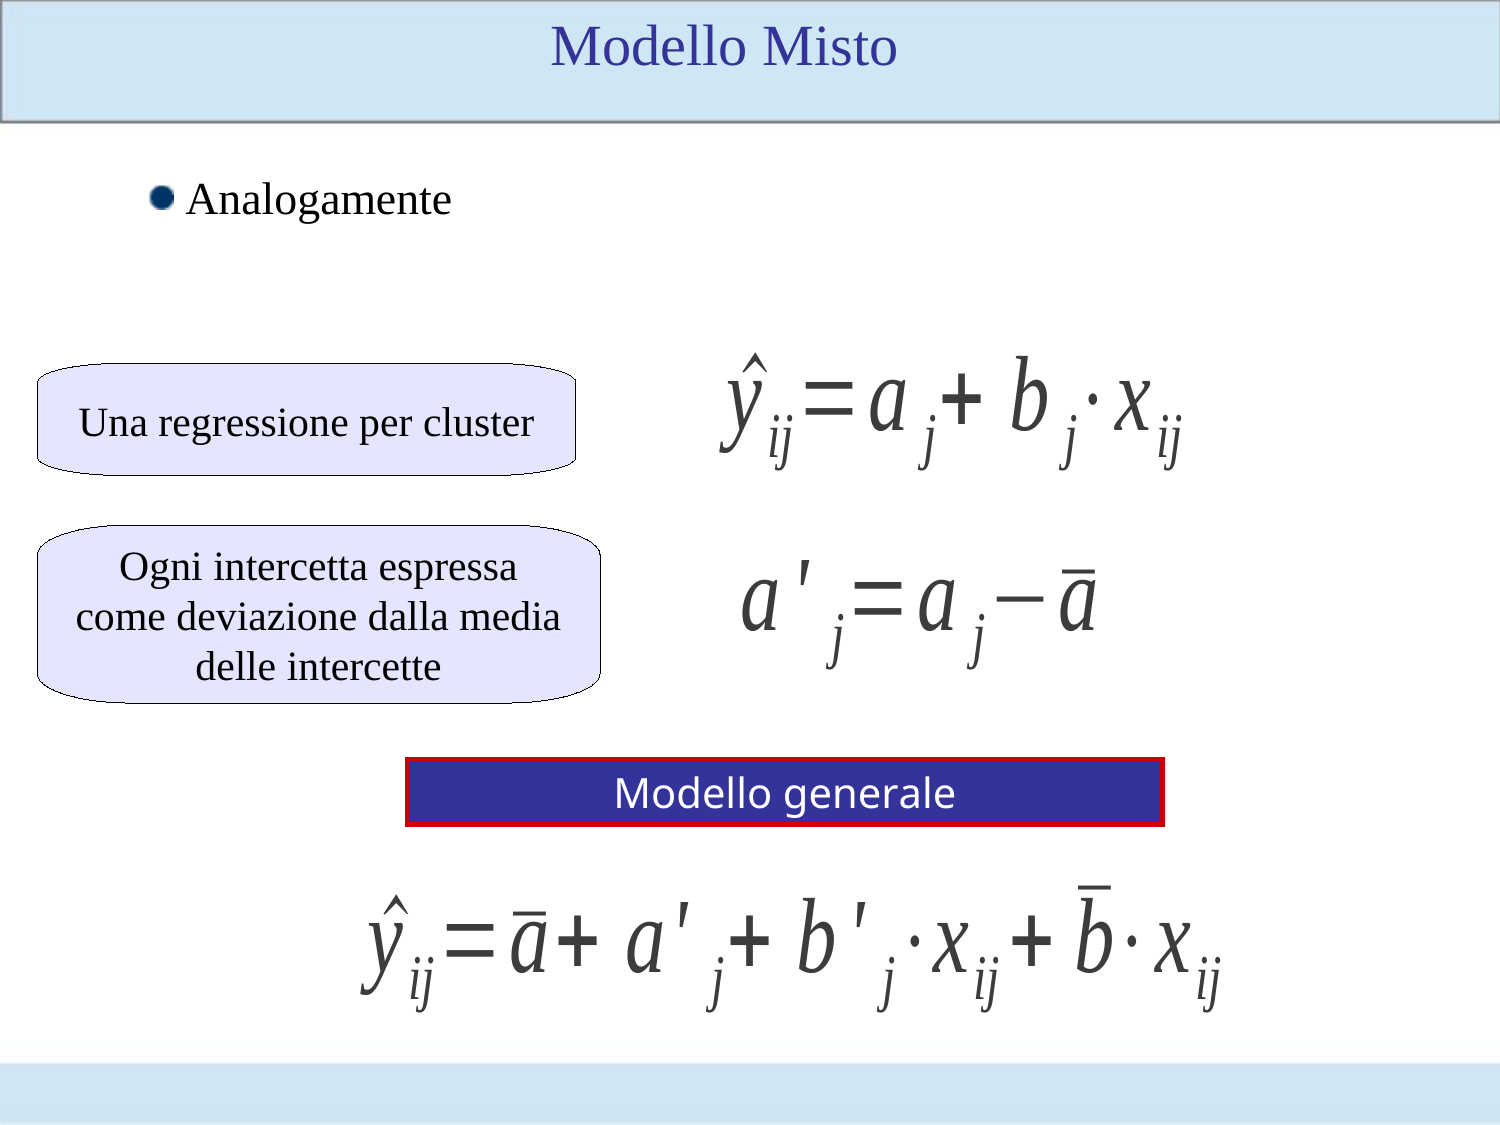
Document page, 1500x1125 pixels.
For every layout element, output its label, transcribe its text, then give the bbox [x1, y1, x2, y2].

title Modello Misto [49, 0, 1400, 136]
chart [720, 536, 1118, 671]
text_box Ogni intercetta espressa come deviazione dalla media delle intercette [37, 525, 601, 704]
chart [696, 337, 1201, 472]
chart [337, 878, 1240, 1013]
text_box Una regressione per cluster [37, 363, 576, 476]
picture [0, 0, 1500, 1125]
text_box Analogamente [132, 161, 1377, 232]
text_box Modello generale [407, 759, 1163, 825]
